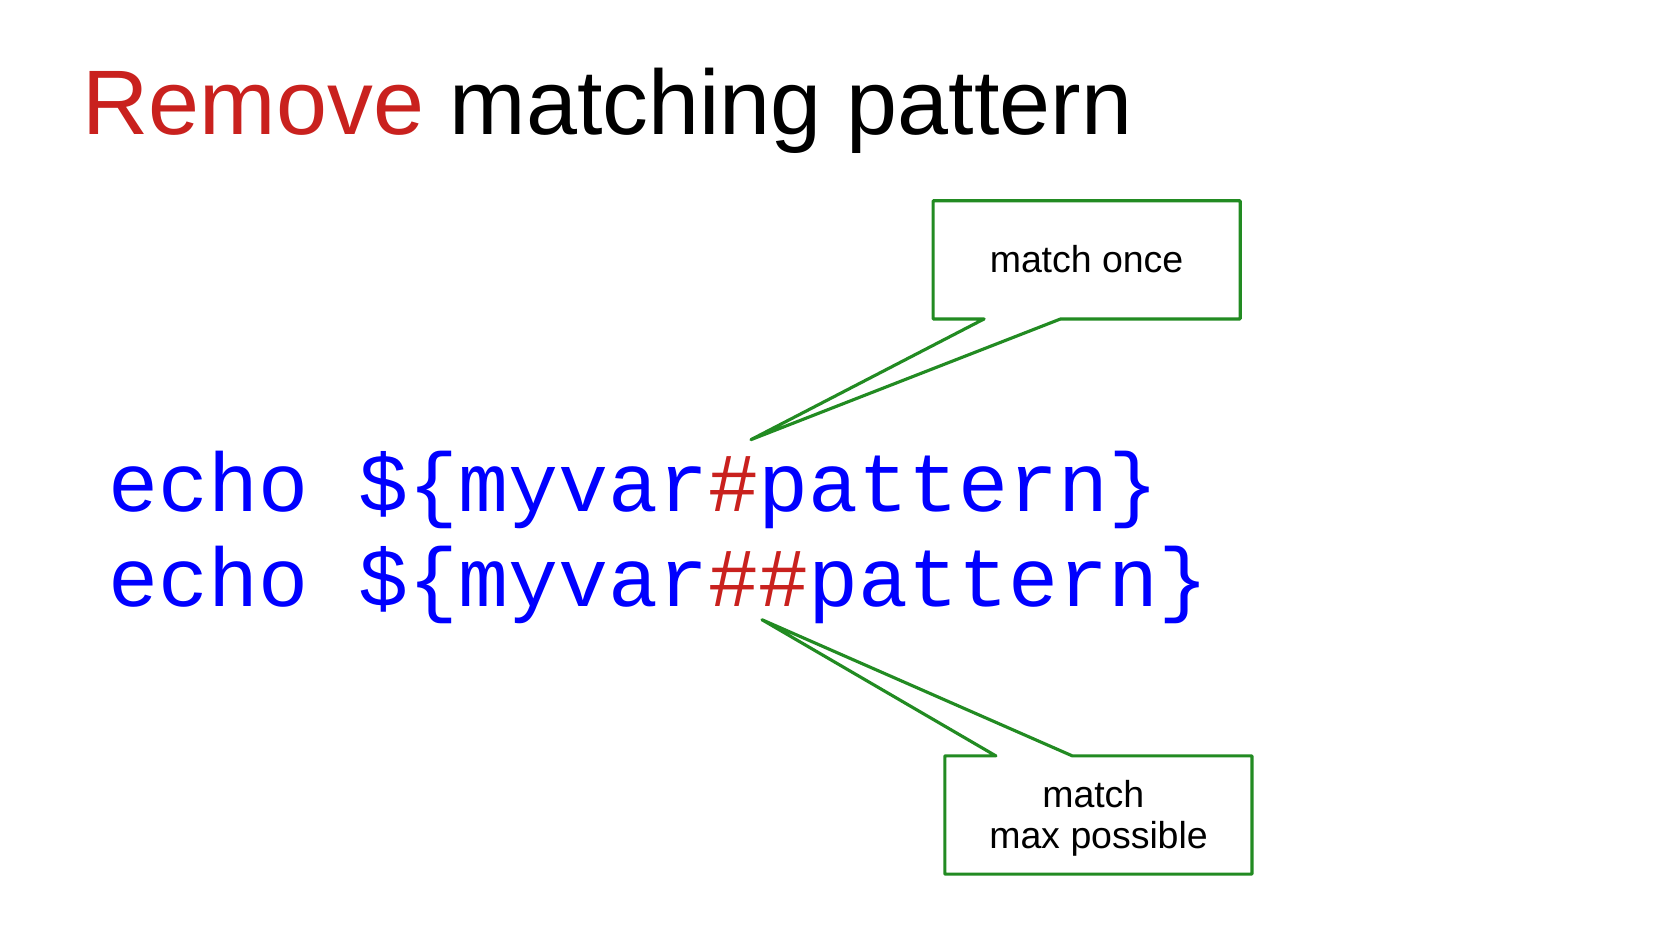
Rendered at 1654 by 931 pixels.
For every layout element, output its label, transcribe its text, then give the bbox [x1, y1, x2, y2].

text_box echo ${myvar#pattern} echo ${myvar##pattern} [93, 435, 1441, 639]
title Remove matching pattern [82, 25, 1571, 181]
text_box match max possible [761, 619, 1253, 875]
text_box match once [750, 200, 1241, 440]
